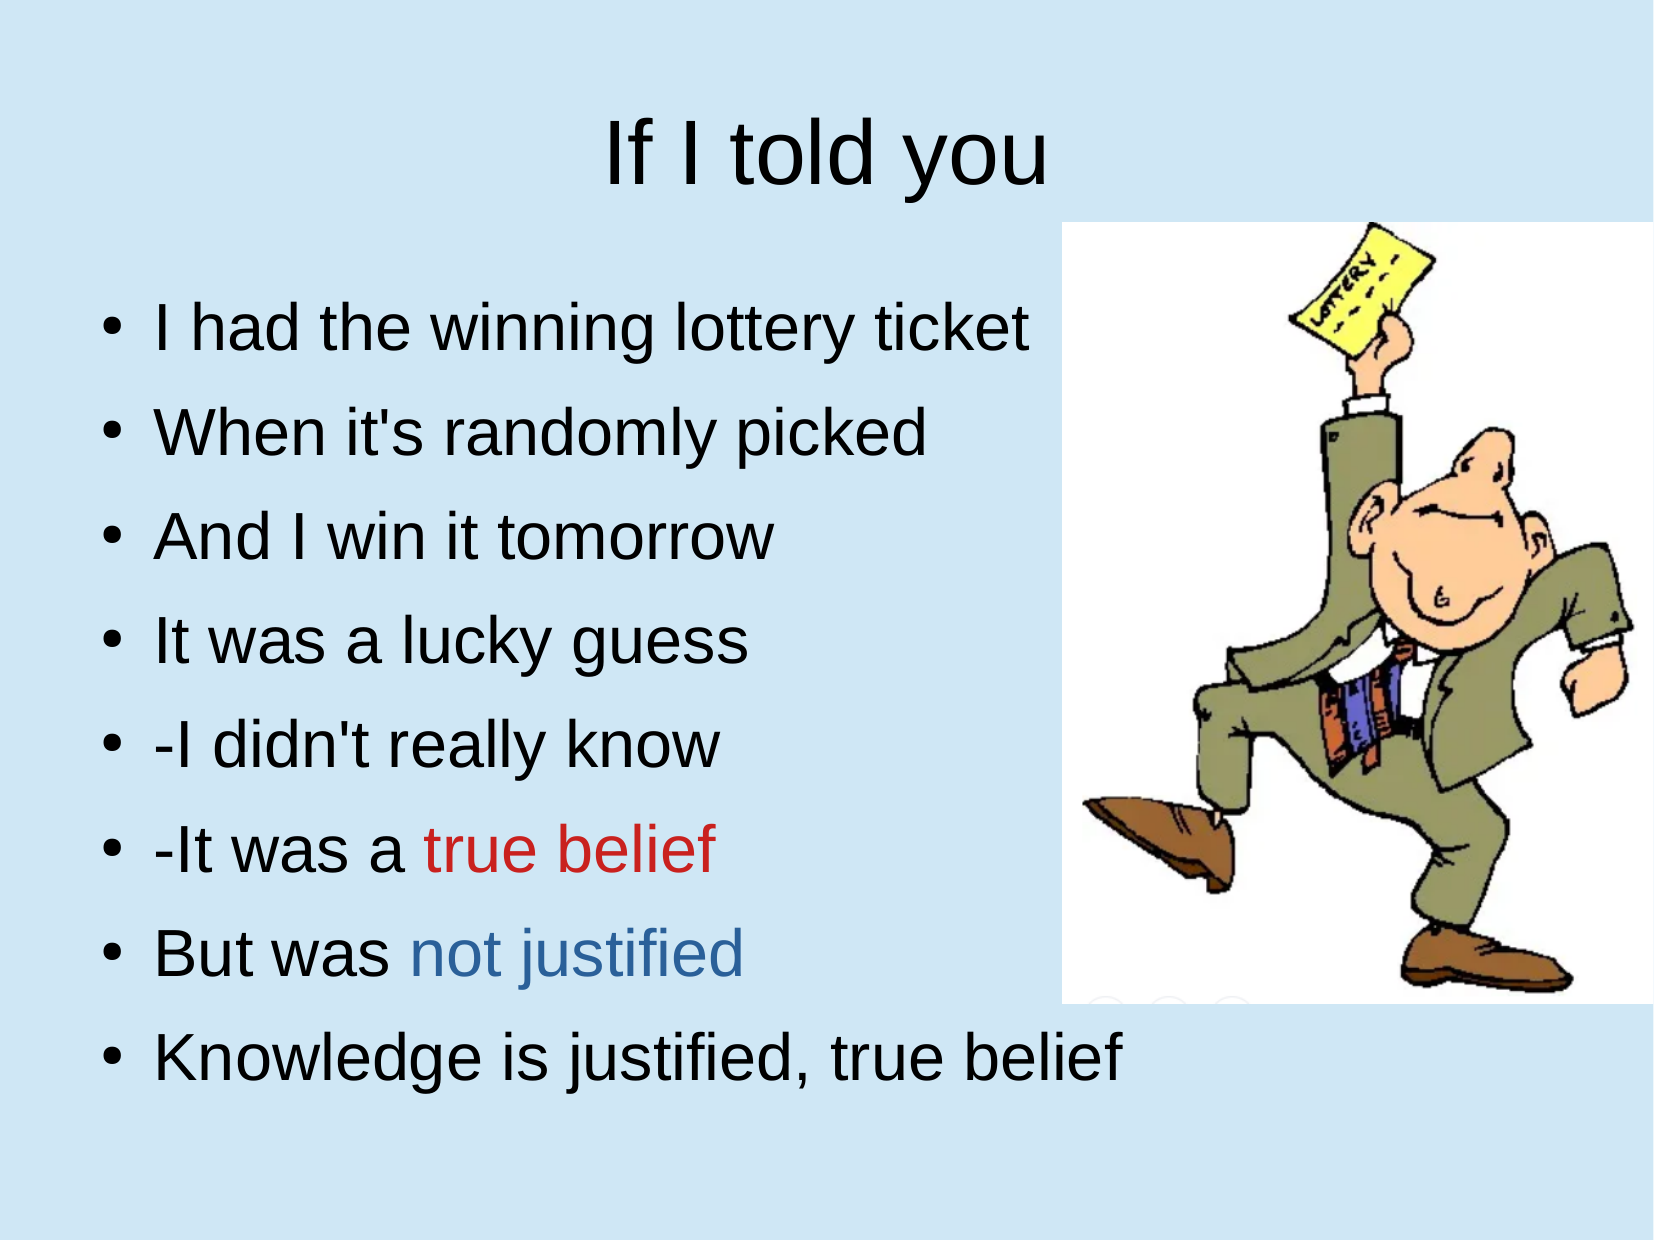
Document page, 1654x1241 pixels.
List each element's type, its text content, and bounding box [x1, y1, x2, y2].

list I had the winning lottery ticket When it's randomly picked And I win it tomorrow It was a lucky guess -I didn't really know -It was a true belief But was not justified Knowledge is justified, true belief [82, 290, 1571, 1109]
title If I told you [82, 49, 1571, 257]
picture [1062, 222, 1654, 1004]
